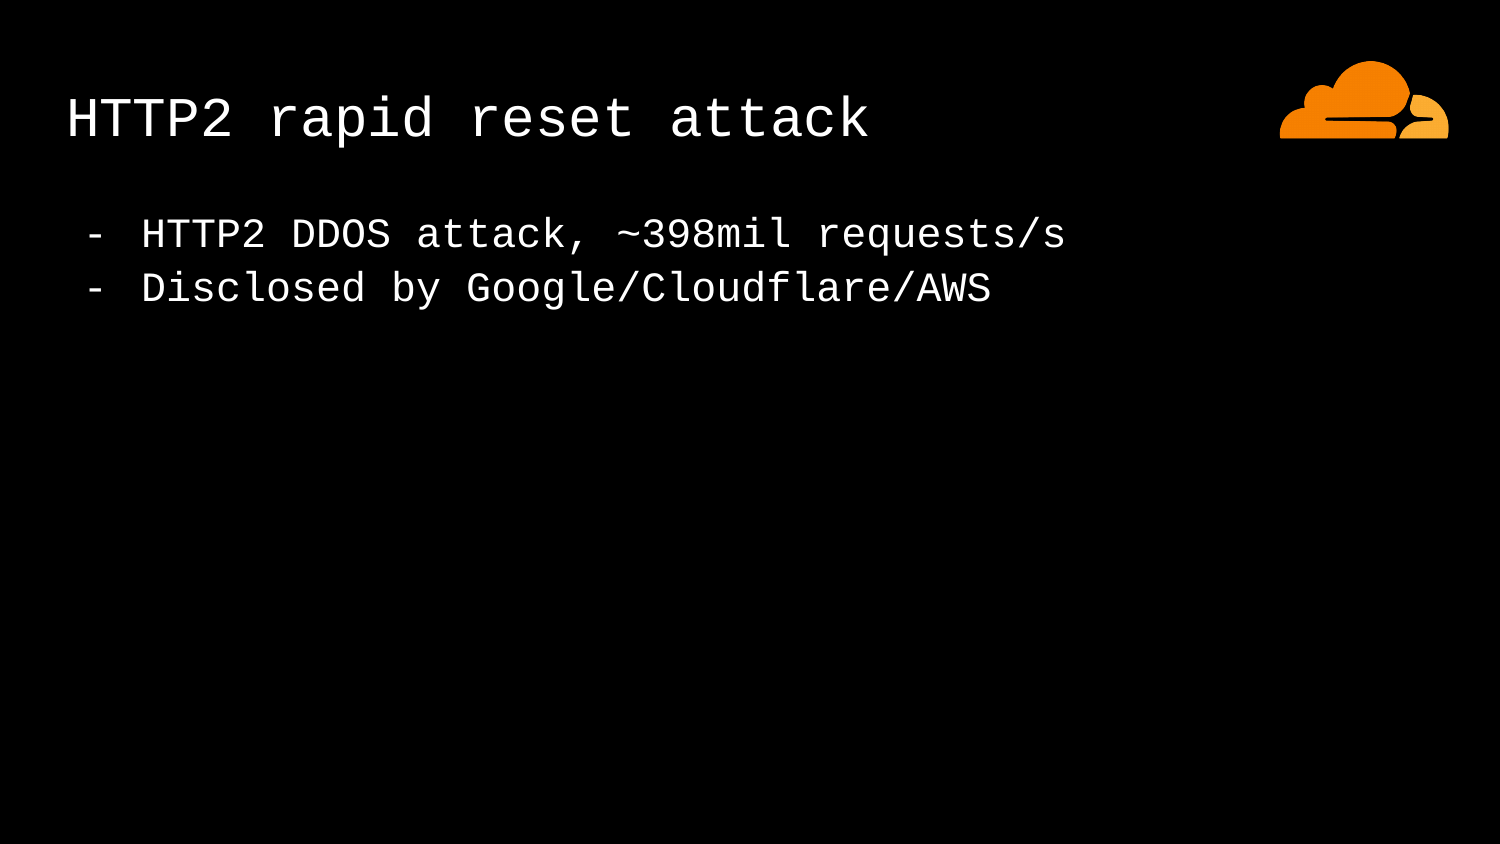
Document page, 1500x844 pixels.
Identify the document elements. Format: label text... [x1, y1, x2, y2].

list HTTP2 DDOS attack, ~398mil requests/s Disclosed by Google/Cloudflare/AWS [51, 190, 1449, 752]
picture [1095, 61, 1449, 182]
title HTTP2 rapid reset attack [51, 74, 1095, 169]
